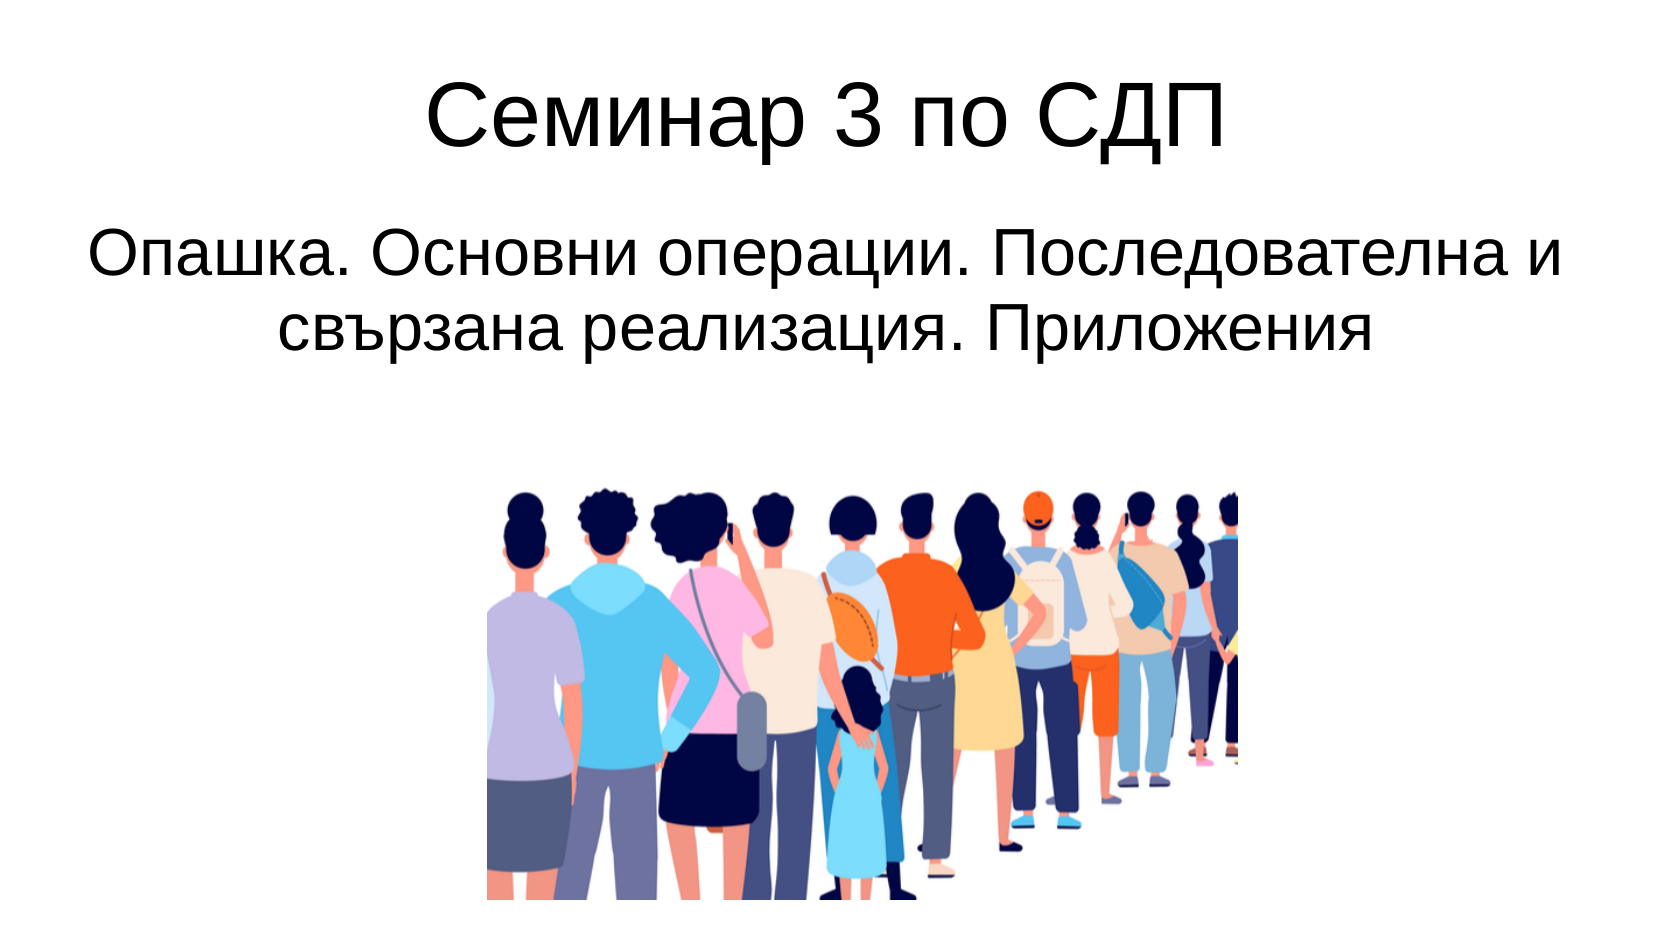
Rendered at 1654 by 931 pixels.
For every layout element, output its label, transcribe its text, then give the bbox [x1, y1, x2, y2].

picture [487, 399, 1238, 901]
title Семинар 3 по СДП [82, 37, 1571, 192]
subtitle Опашка. Основни операции. Последователна и свързана реализация. Приложения [82, 192, 1571, 388]
